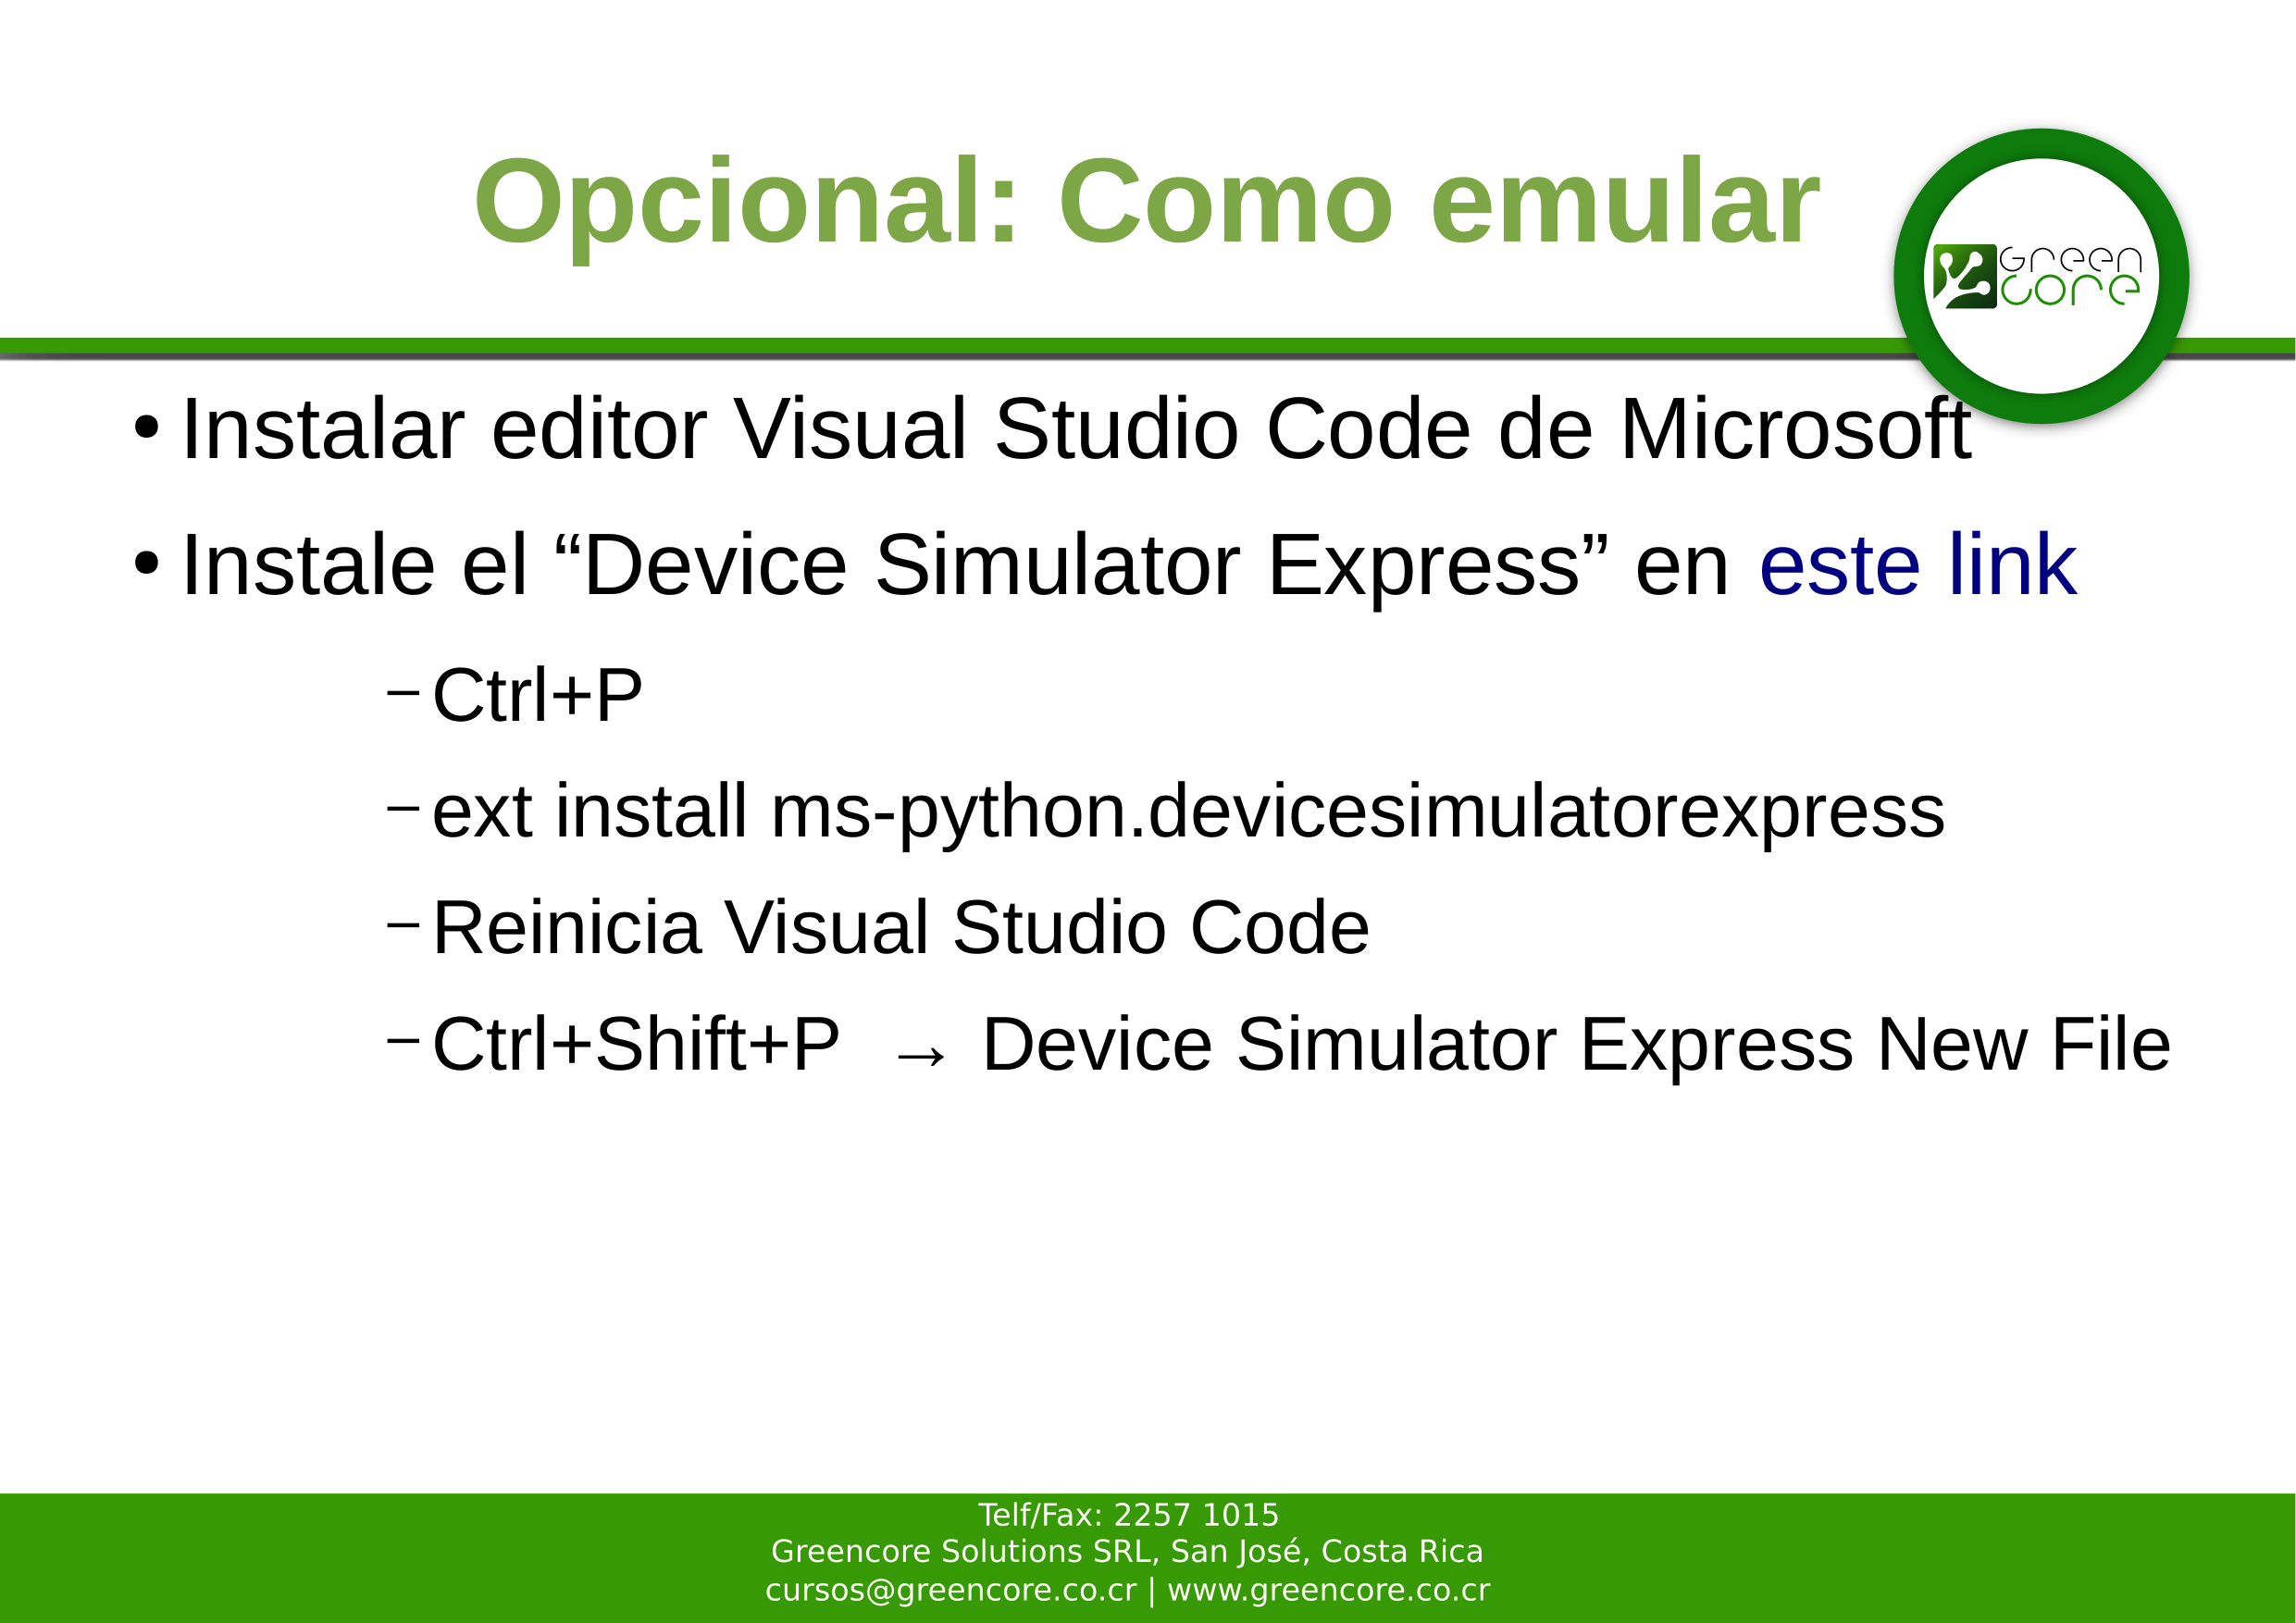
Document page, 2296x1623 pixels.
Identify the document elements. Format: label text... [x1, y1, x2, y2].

list Instalar editor Visual Studio Code de Microsoft Instale el “Device Simulator Express” en este link Ctrl+P ext install ms-python.devicesimulatorexpress Reinicia Visual Studio Code Ctrl+Shift+P → Device Simulator Express New File [115, 379, 2181, 1489]
picture [0, 0, 2296, 1623]
title Opcional: Como emular [115, 64, 2181, 336]
